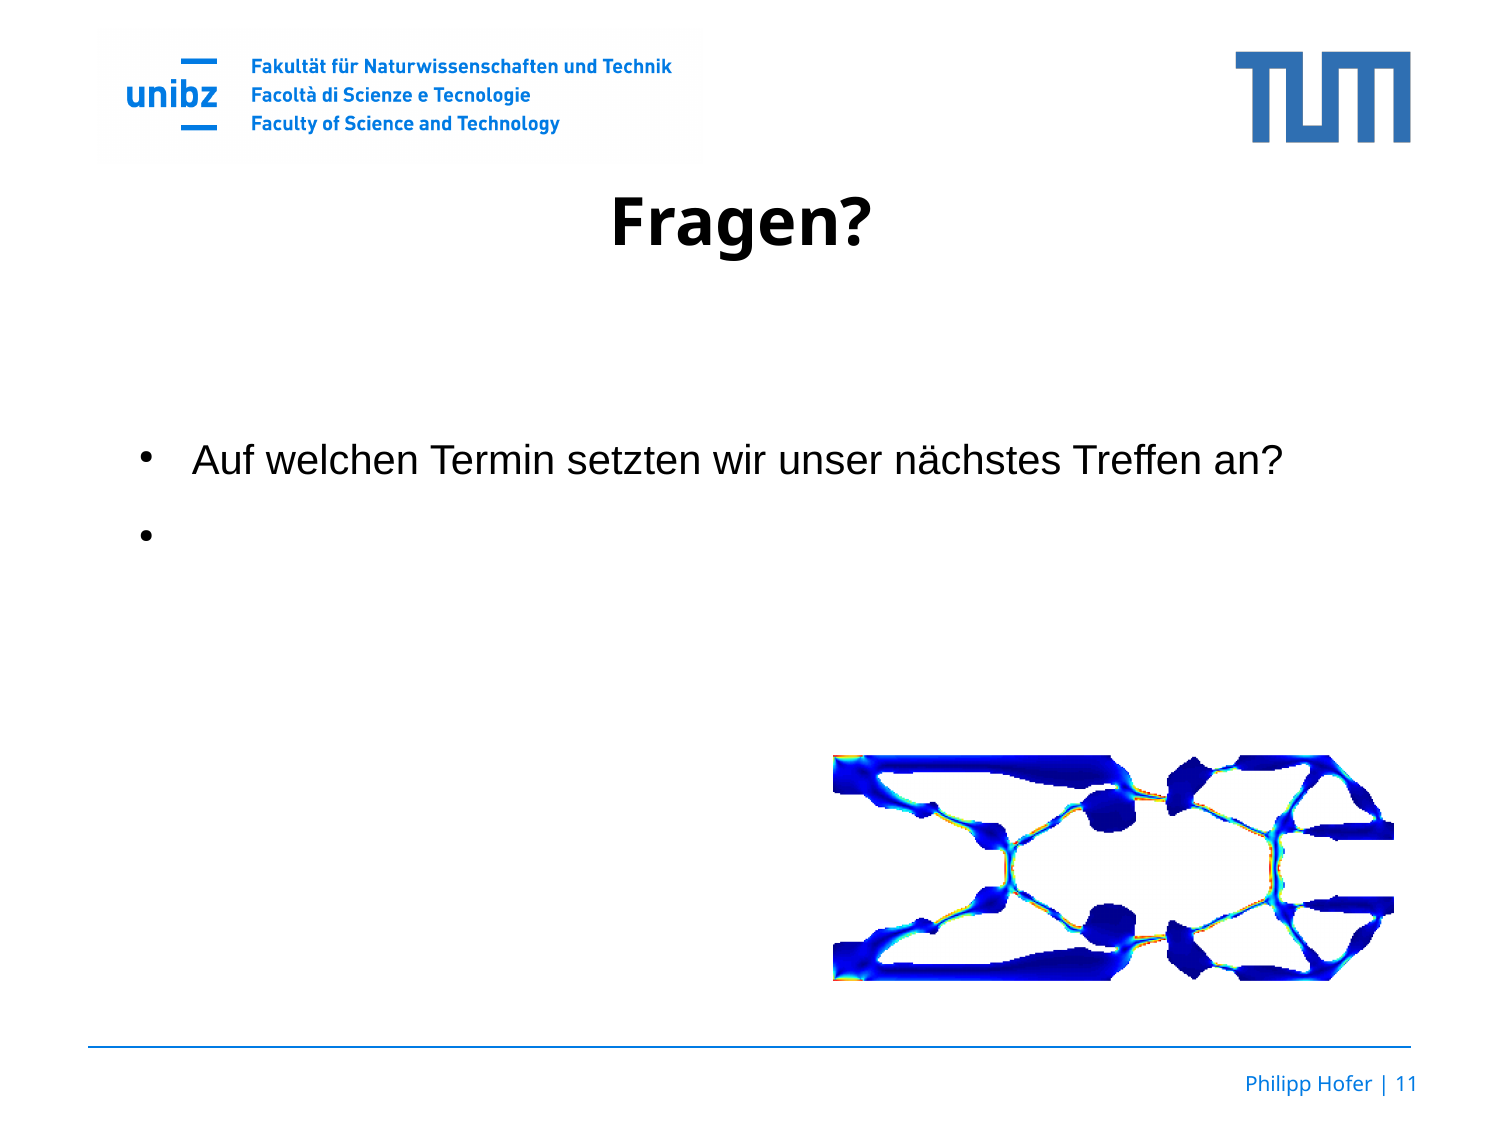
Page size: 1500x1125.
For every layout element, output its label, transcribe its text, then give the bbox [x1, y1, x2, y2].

picture [1145, 0, 1500, 233]
text_box Fragen? [103, 137, 1397, 300]
picture [97, 28, 703, 164]
picture [833, 755, 1394, 981]
text_box Auf welchen Termin setzten wir unser nächstes Treffen an? [106, 425, 1374, 1125]
